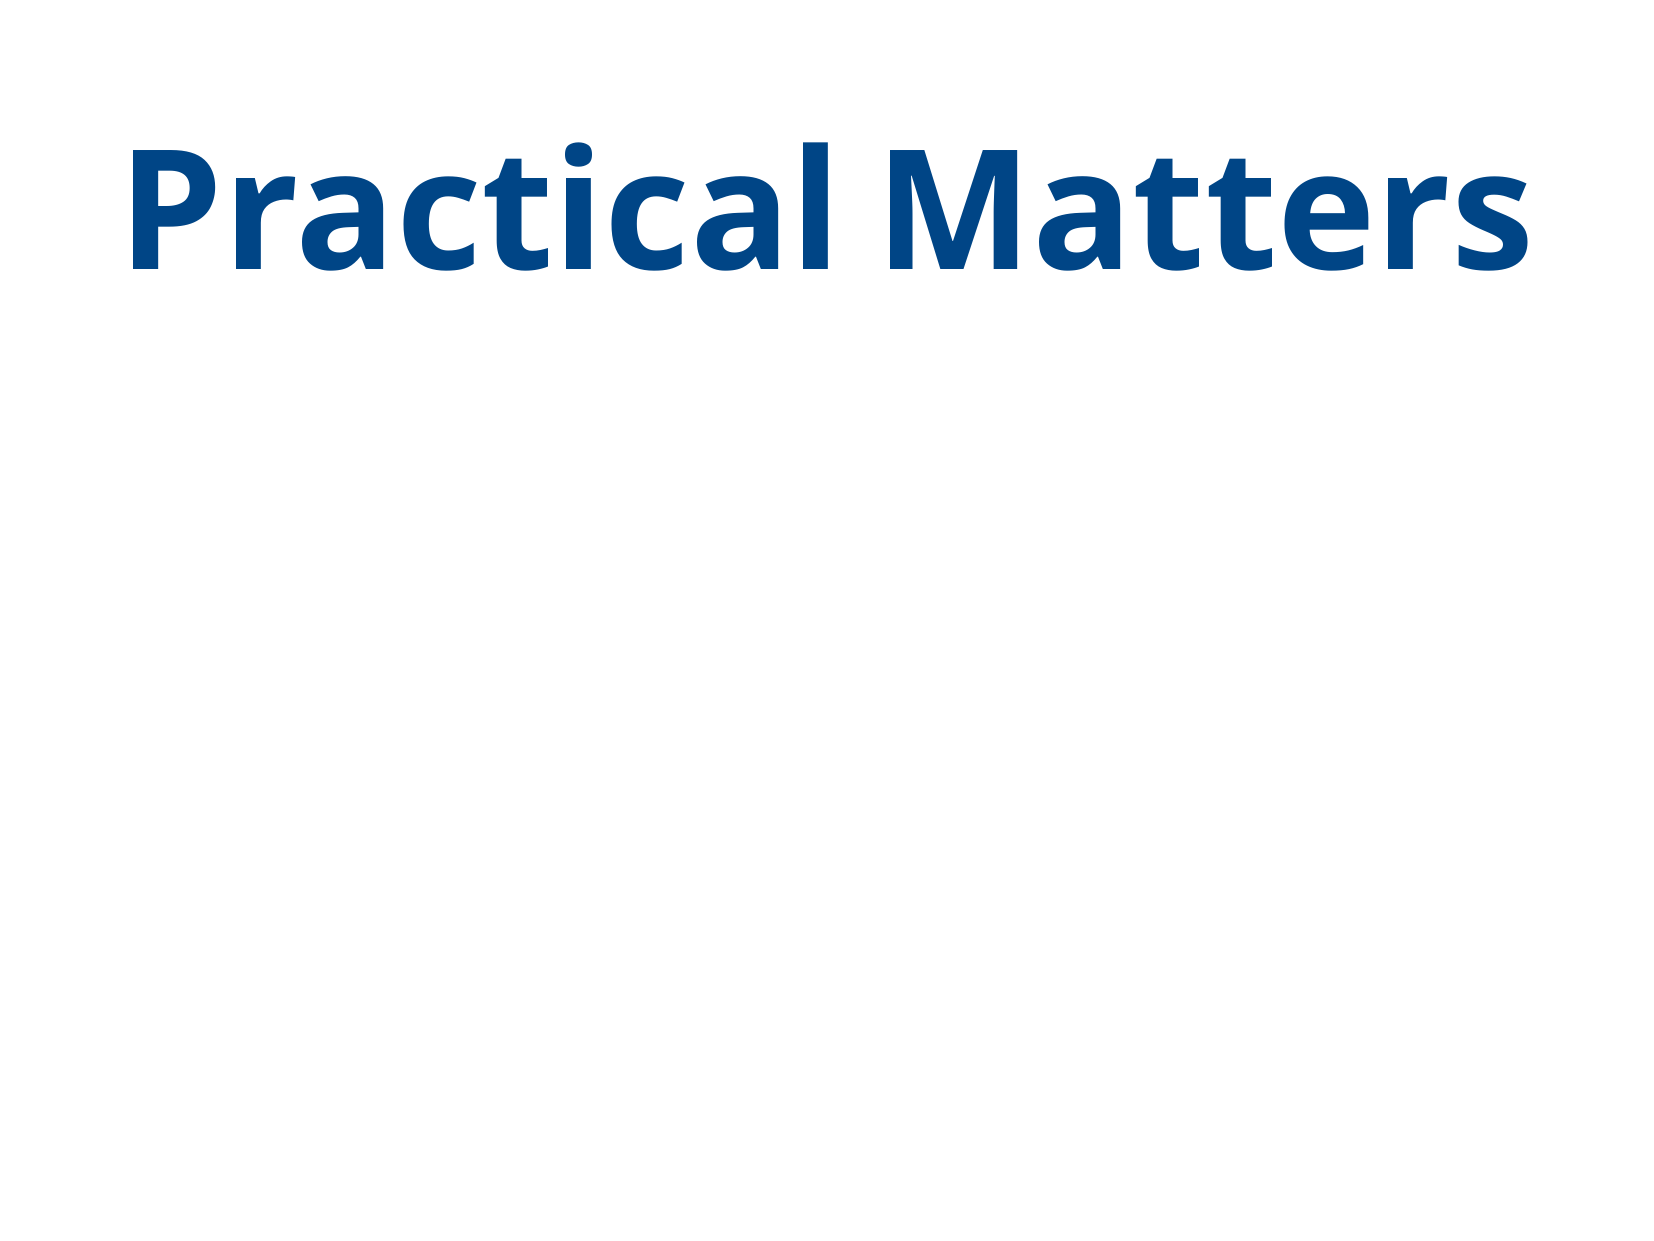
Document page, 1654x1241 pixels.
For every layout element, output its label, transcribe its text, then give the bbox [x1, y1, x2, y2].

title Practical Matters [82, 49, 1571, 360]
